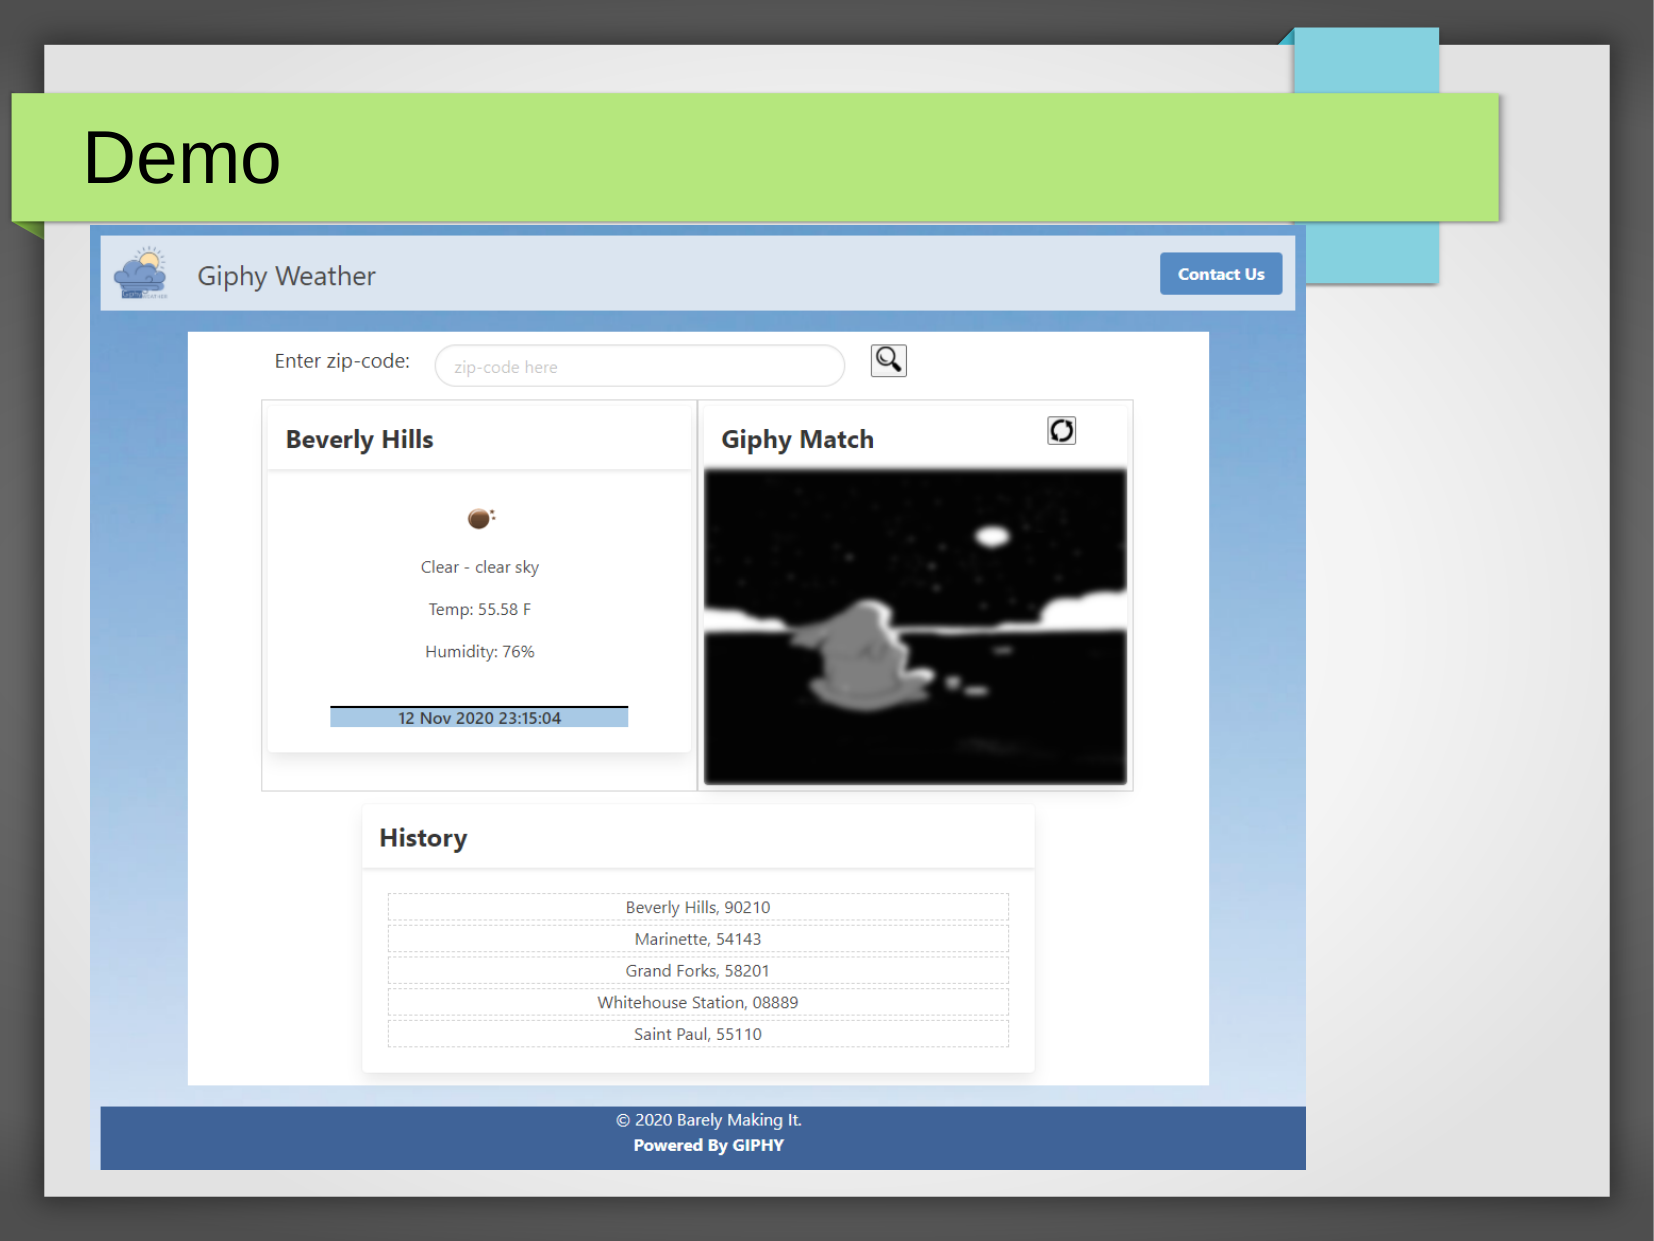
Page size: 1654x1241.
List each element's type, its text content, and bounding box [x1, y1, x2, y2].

picture [0, 0, 1654, 1241]
title Demo [82, 94, 1264, 213]
